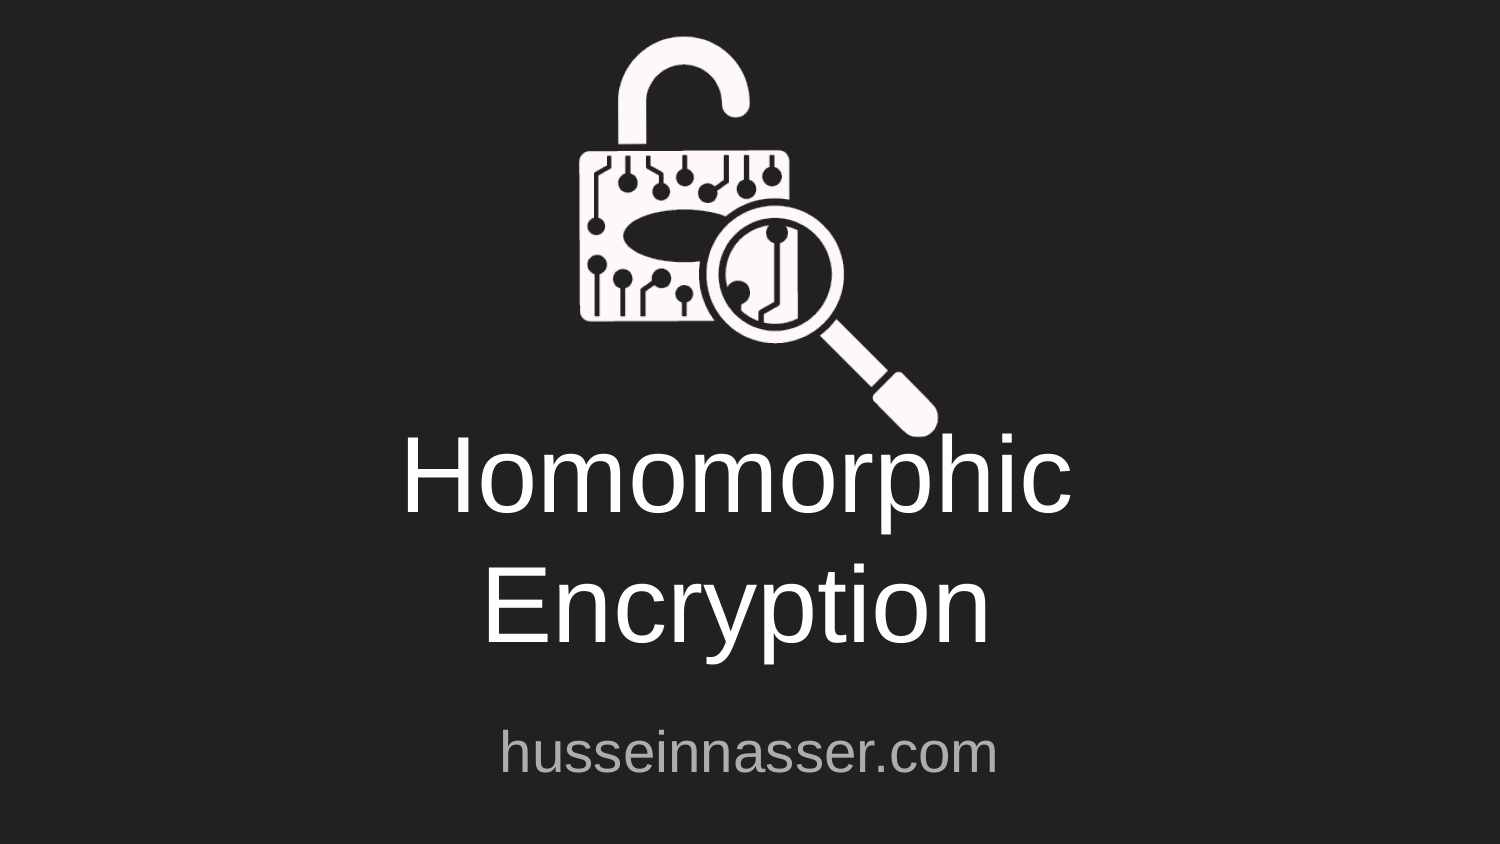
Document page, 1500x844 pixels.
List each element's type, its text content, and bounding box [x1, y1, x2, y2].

picture [514, 1, 986, 473]
subtitle husseinnasser.com [51, 699, 1449, 830]
title Homomorphic Encryption [81, 403, 1392, 680]
